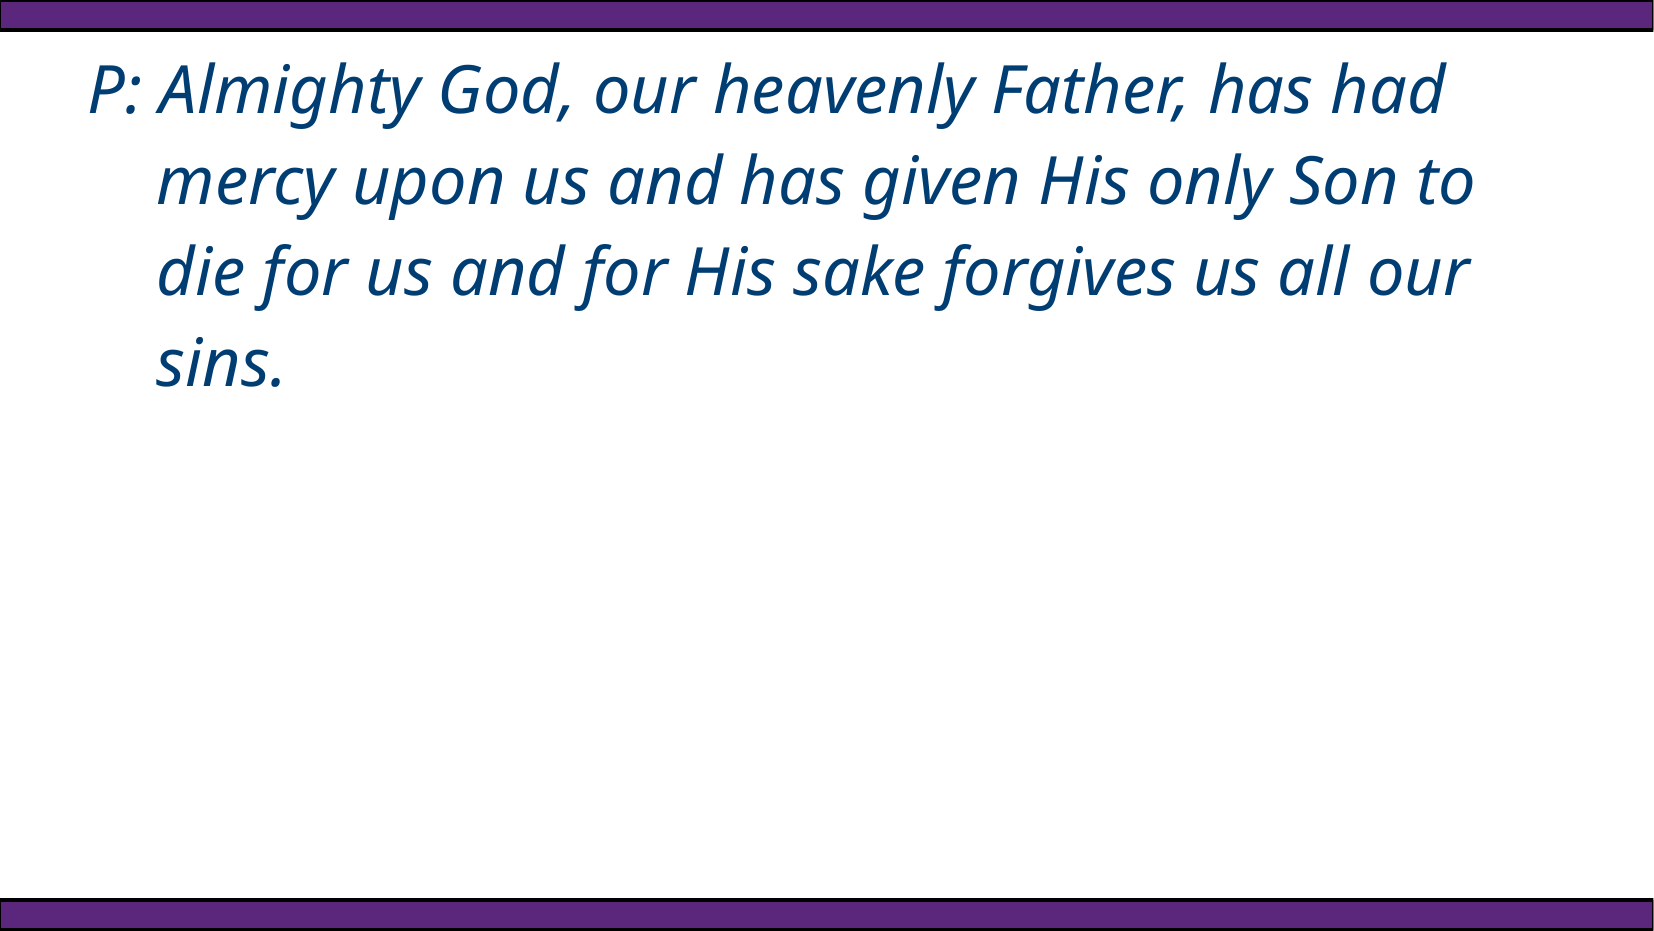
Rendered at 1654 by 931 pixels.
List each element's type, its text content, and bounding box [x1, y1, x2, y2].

text_box [0, 0, 1654, 31]
text_box P: Almighty God, our heavenly Father, has had mercy upon us and has given His only Son to die for us and for His sake forgives us all our sins. [71, 35, 1591, 406]
text_box [0, 900, 1654, 931]
